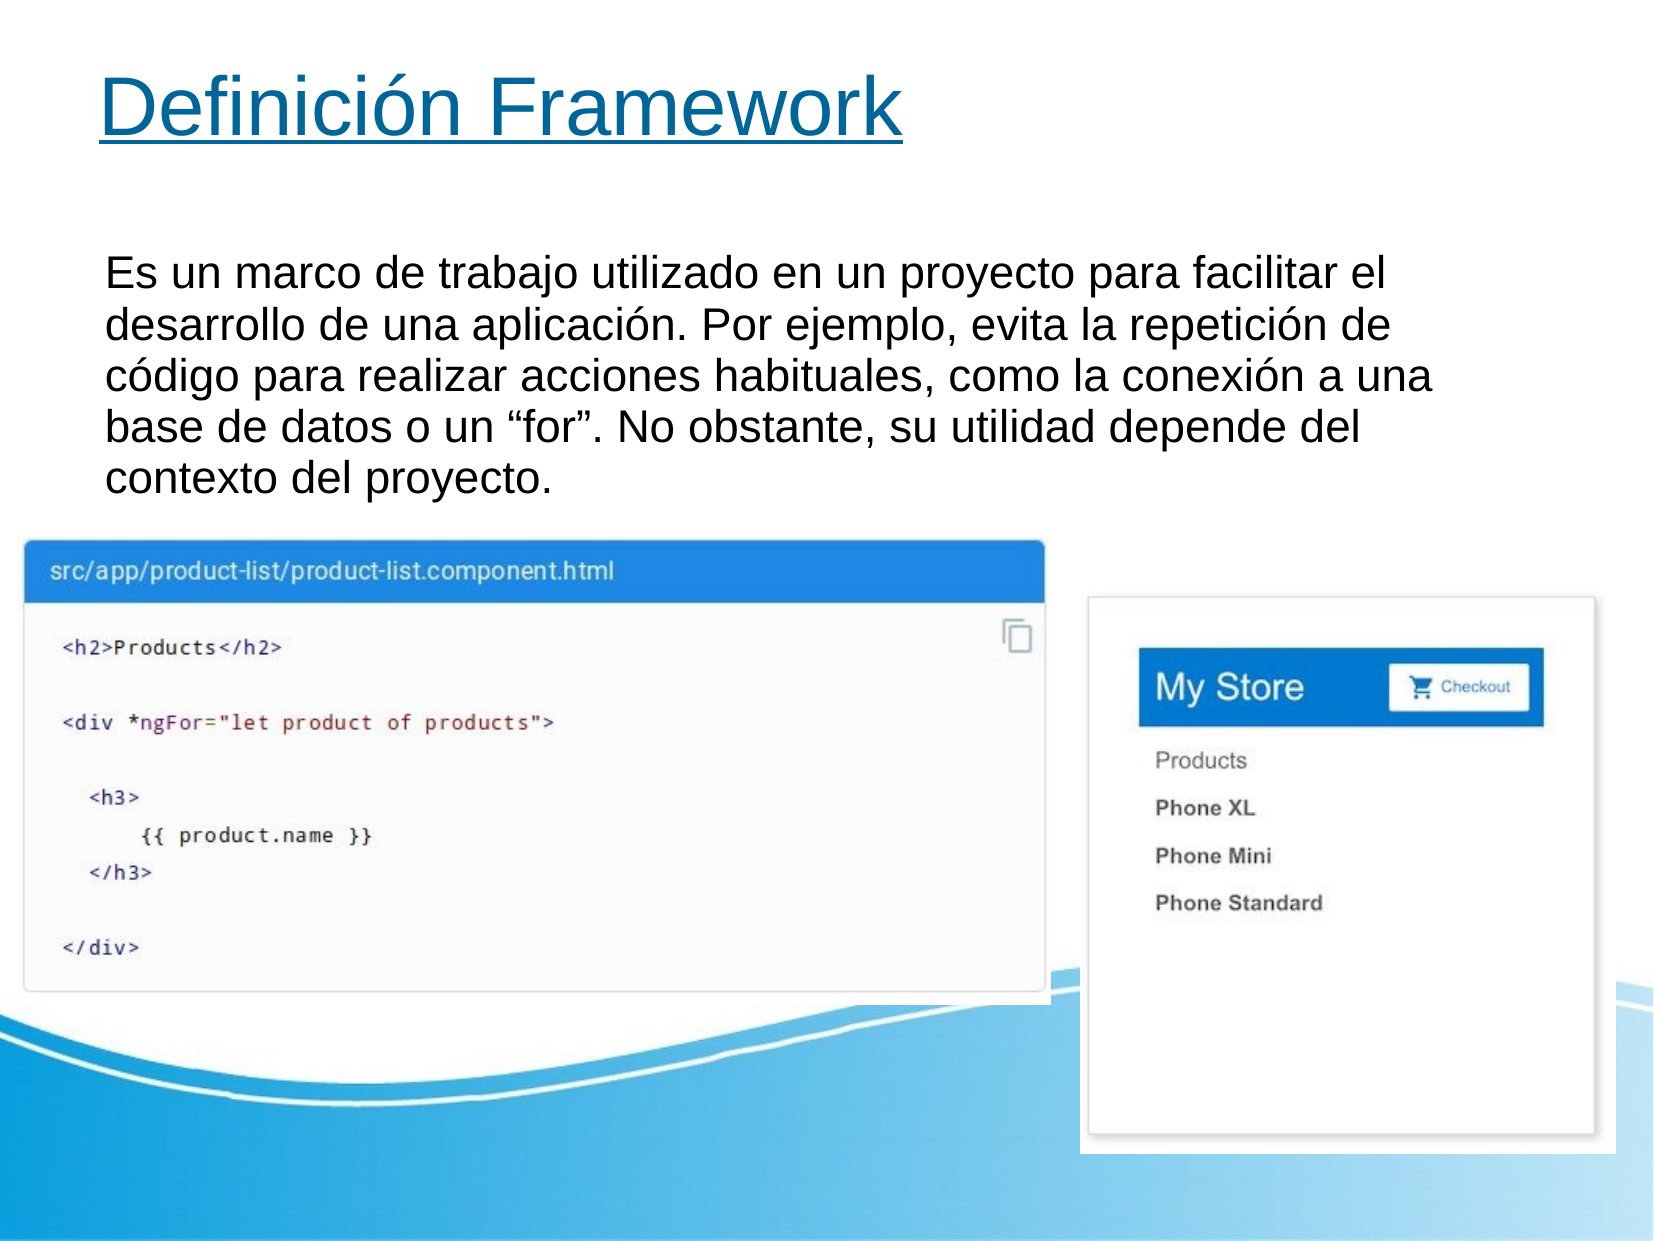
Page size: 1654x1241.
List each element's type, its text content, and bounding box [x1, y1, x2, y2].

text_box Es un marco de trabajo utilizado en un proyecto para facilitar el desarrollo de una aplicación. Por ejemplo, evita la repetición de código para realizar acciones habituales, como la conexión a una base de datos o un “for”. No obstante, su utilidad depende del contexto del proyecto. [90, 240, 1516, 512]
title Definición Framework [0, 2, 1246, 211]
picture [0, 536, 1654, 1241]
